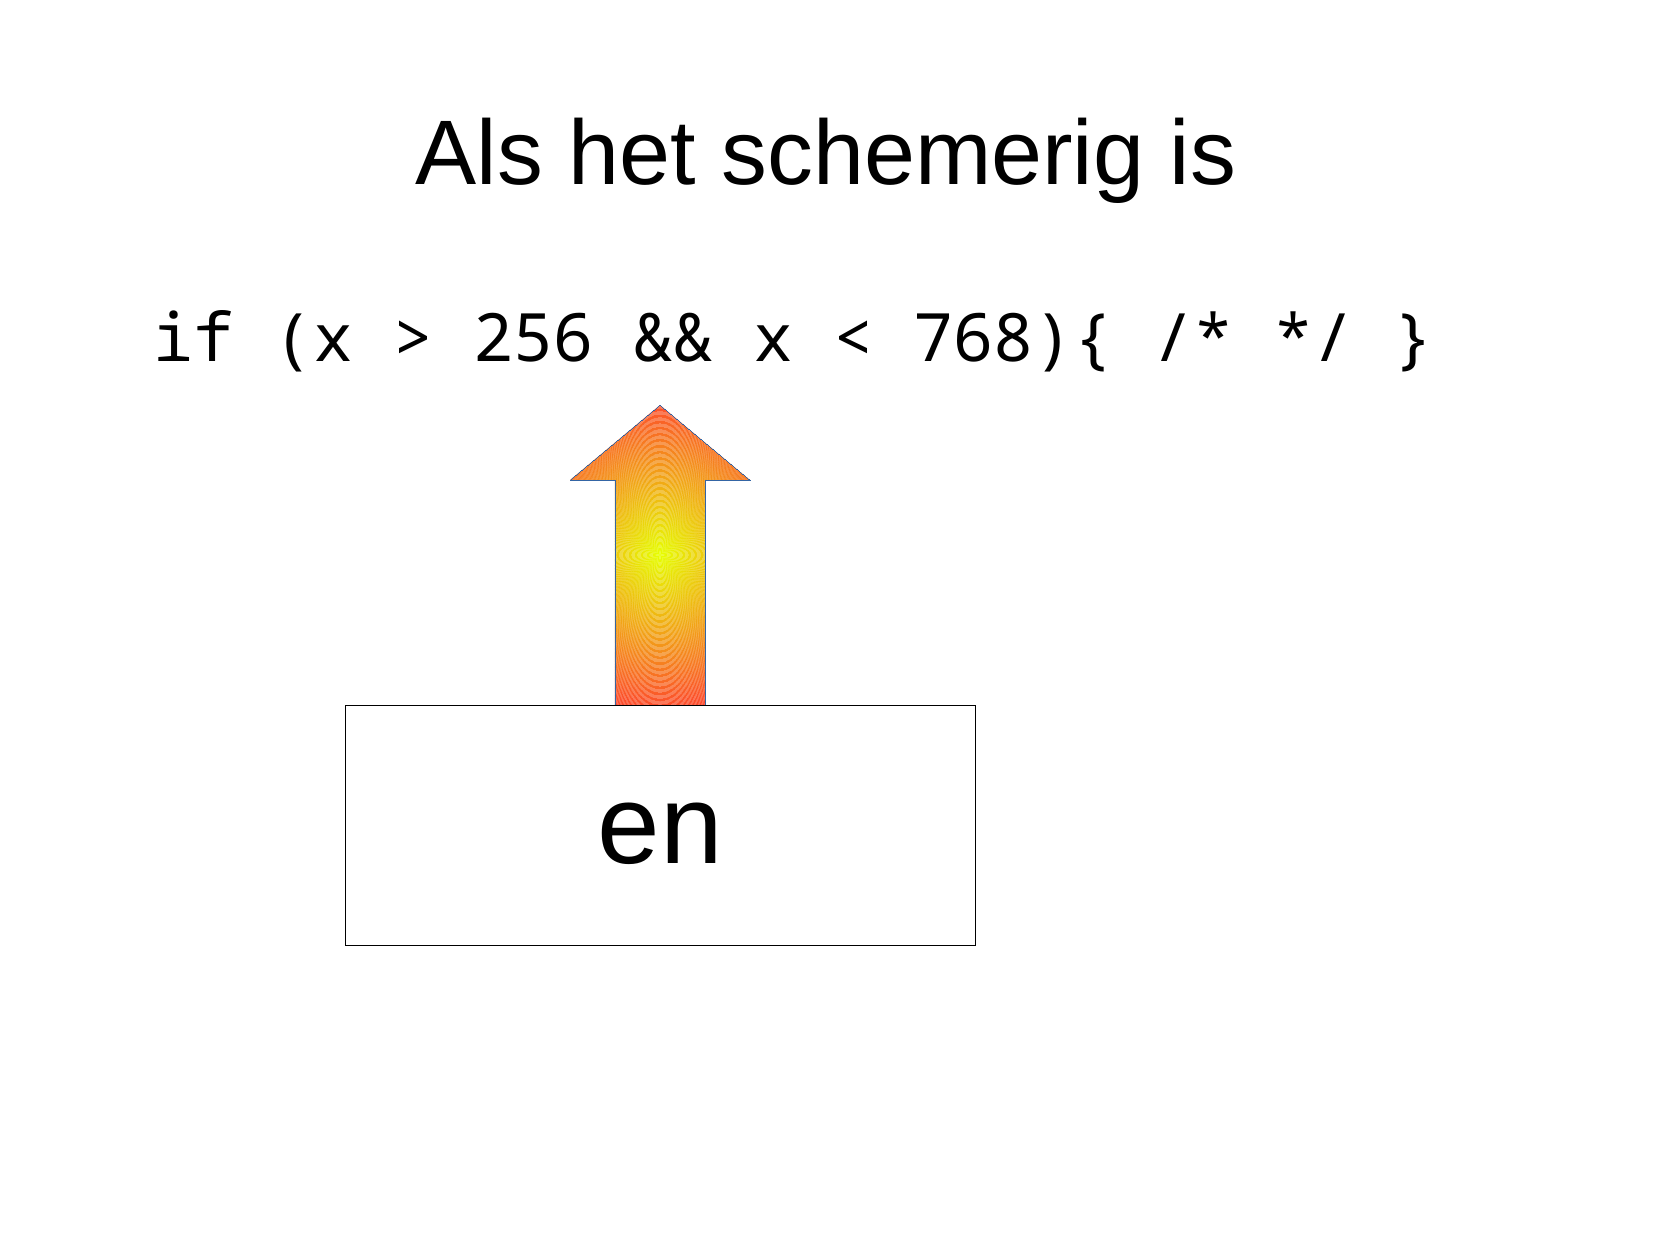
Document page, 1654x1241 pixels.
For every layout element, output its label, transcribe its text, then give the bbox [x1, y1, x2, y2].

text_box en [345, 705, 976, 946]
list if (x > 256 && x < 768){ /* */ } [82, 290, 1571, 1010]
title Als het schemerig is [82, 49, 1571, 257]
text_box [570, 405, 751, 705]
